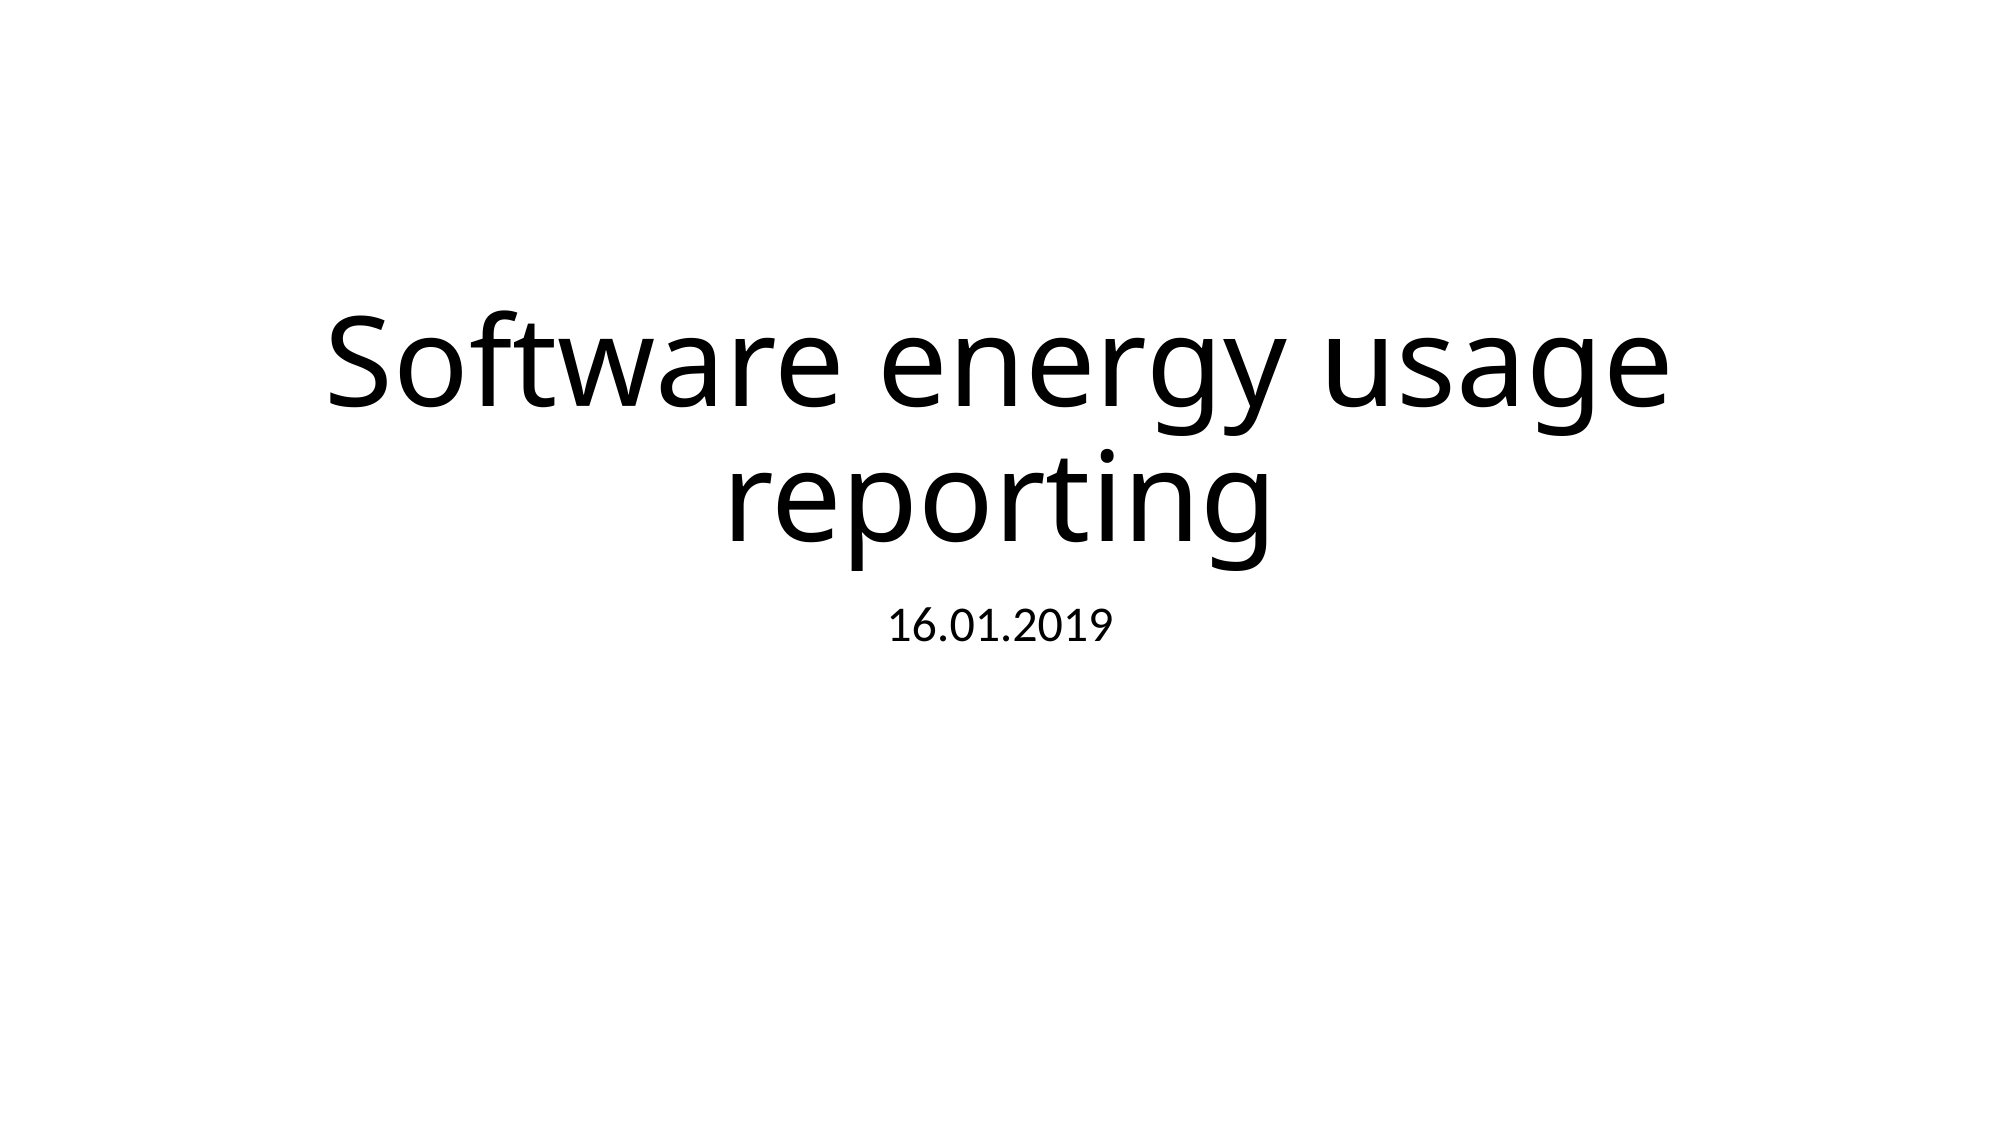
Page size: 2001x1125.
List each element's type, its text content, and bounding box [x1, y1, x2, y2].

subtitle 16.01.2019 [249, 590, 1750, 863]
title Software energy usage reporting [249, 184, 1750, 576]
